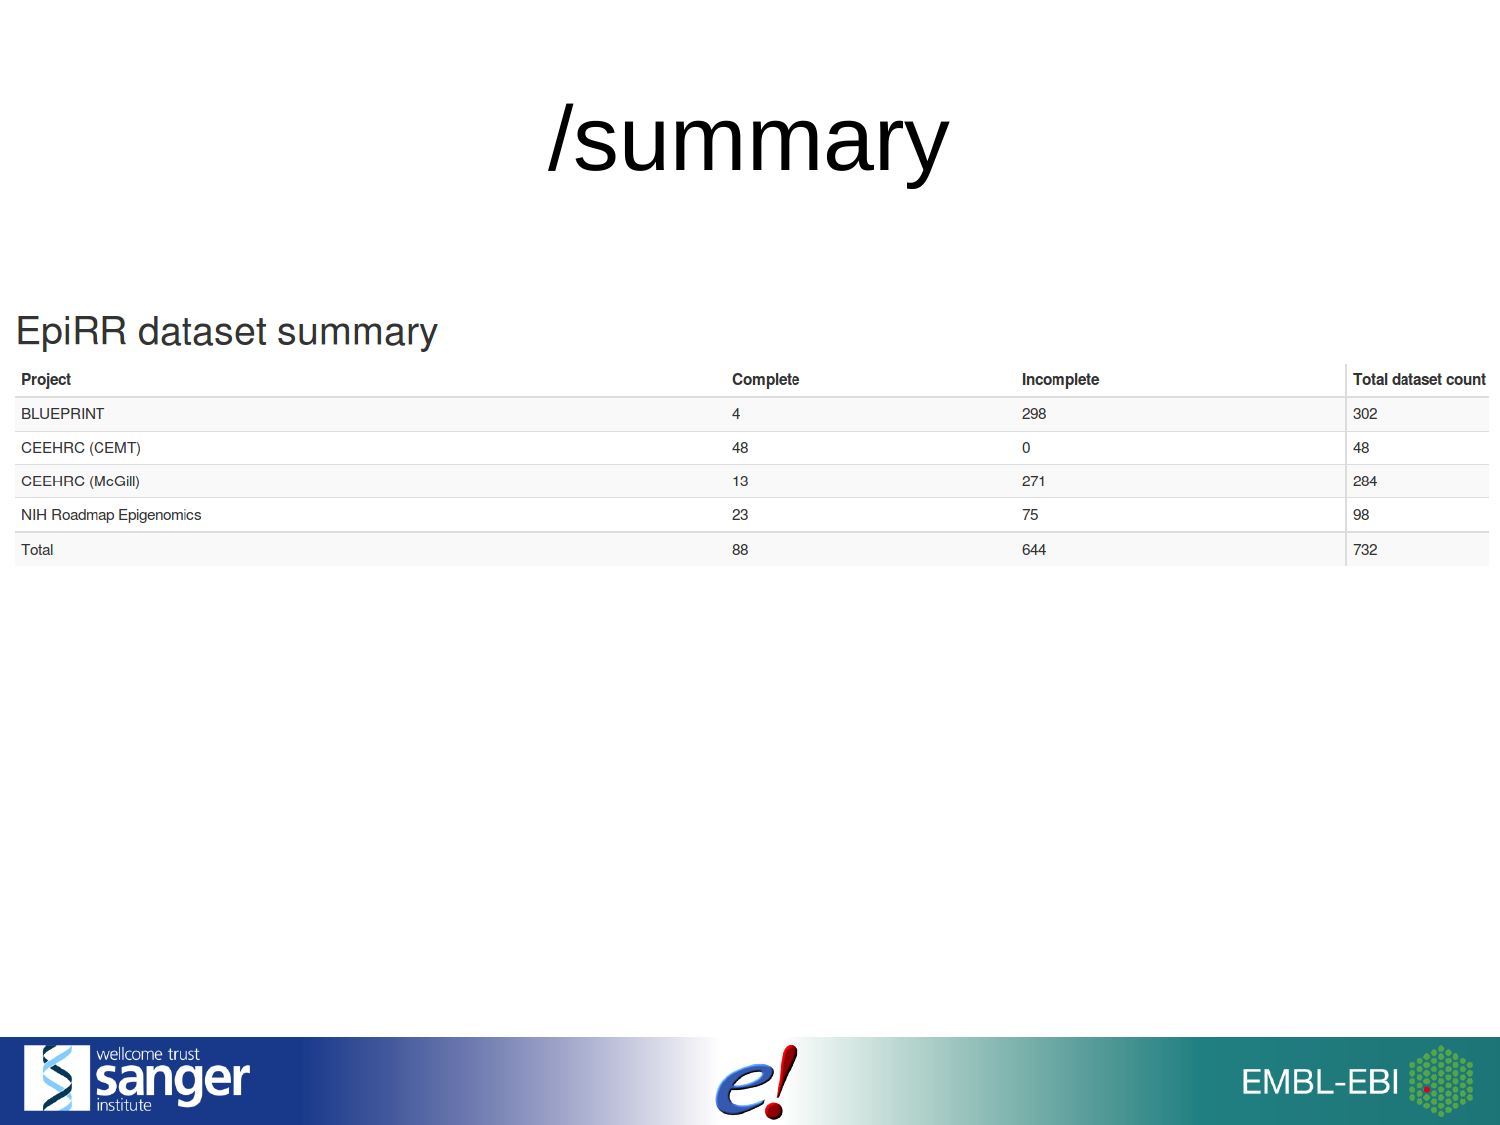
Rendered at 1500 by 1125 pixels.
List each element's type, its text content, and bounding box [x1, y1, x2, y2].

picture [0, 1037, 1500, 1125]
picture [11, 307, 1489, 657]
title /summary [75, 44, 1425, 233]
